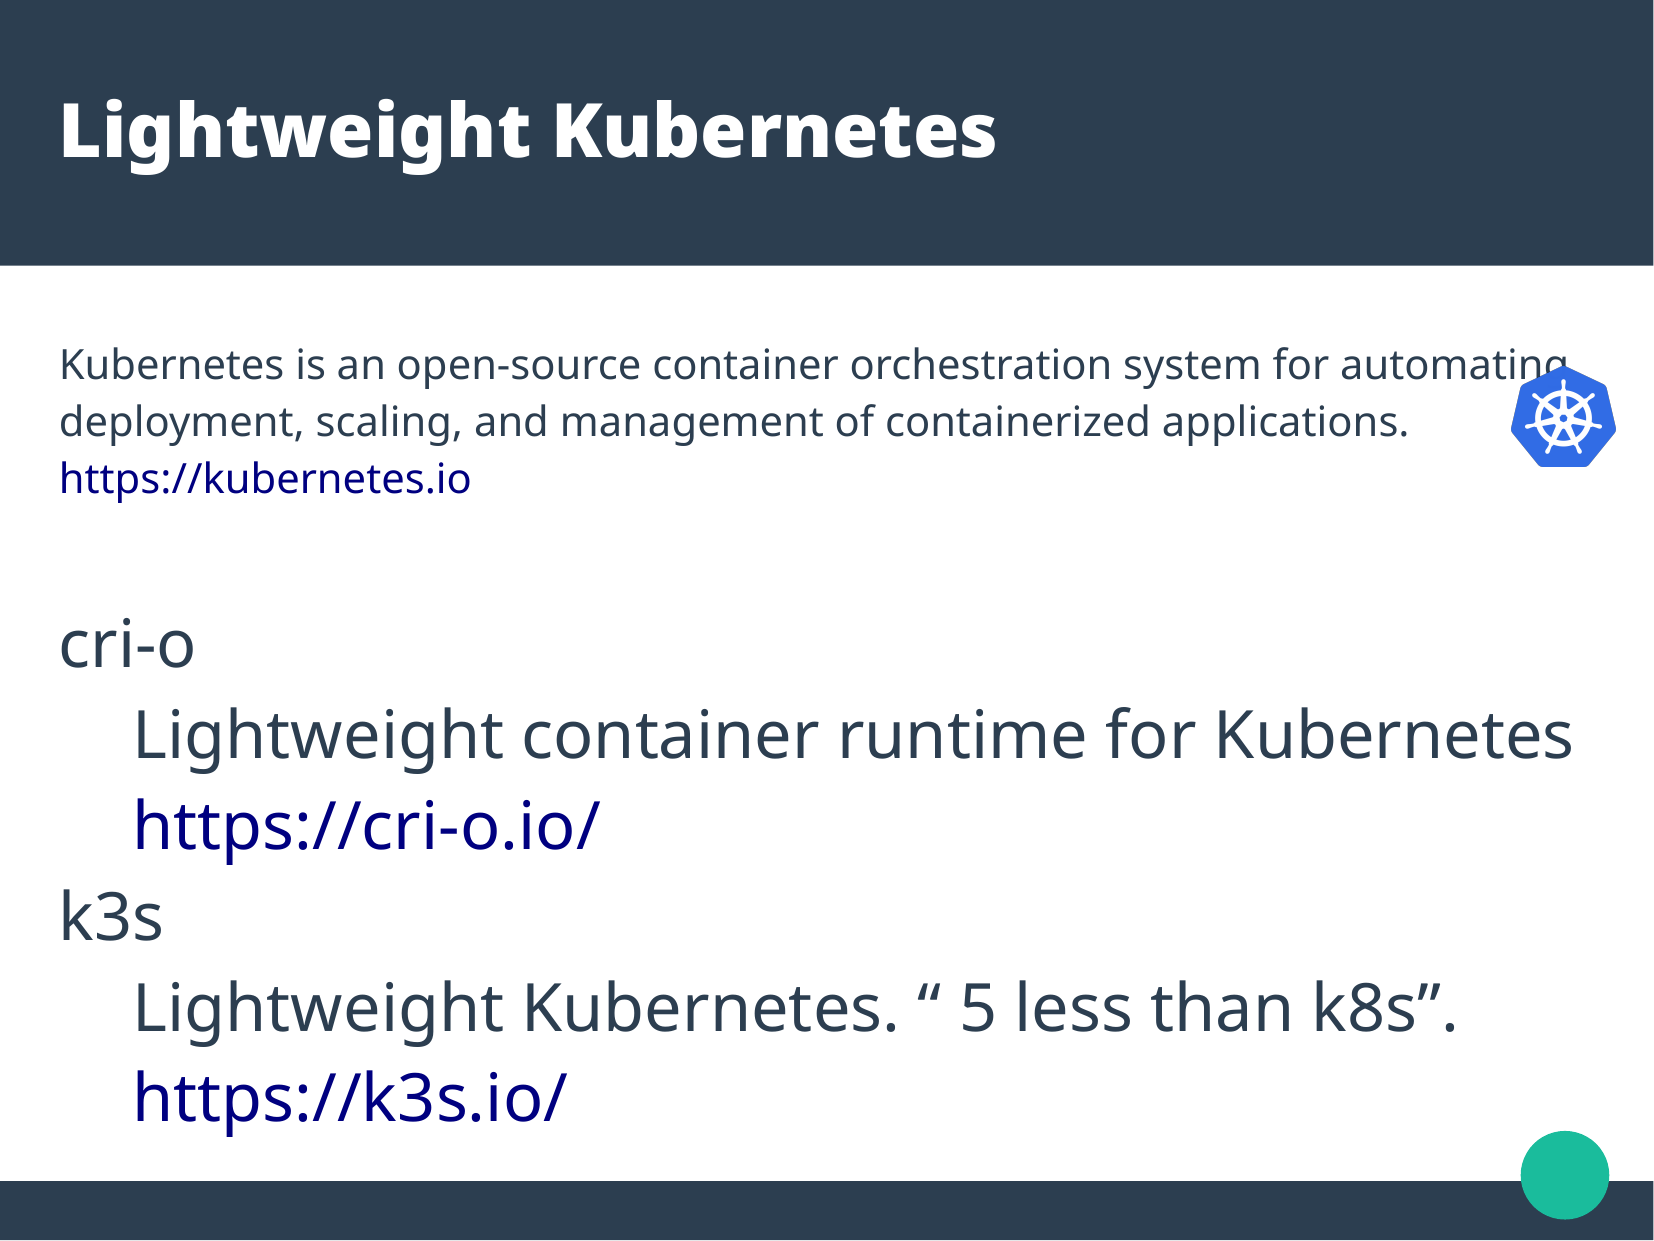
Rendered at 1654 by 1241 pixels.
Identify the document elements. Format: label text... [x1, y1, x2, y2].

subtitle Kubernetes is an open-source container orchestration system for automating deployment, scaling, and management of containerized applications. https://kubernetes.io cri-o Lightweight container runtime for Kubernetes https://cri-o.io/ k3s Lightweight Kubernetes. “ 5 less than k8s”. https://k3s.io/ [59, 324, 1595, 1152]
picture [1511, 366, 1616, 467]
title Lightweight Kubernetes [59, 49, 1595, 207]
